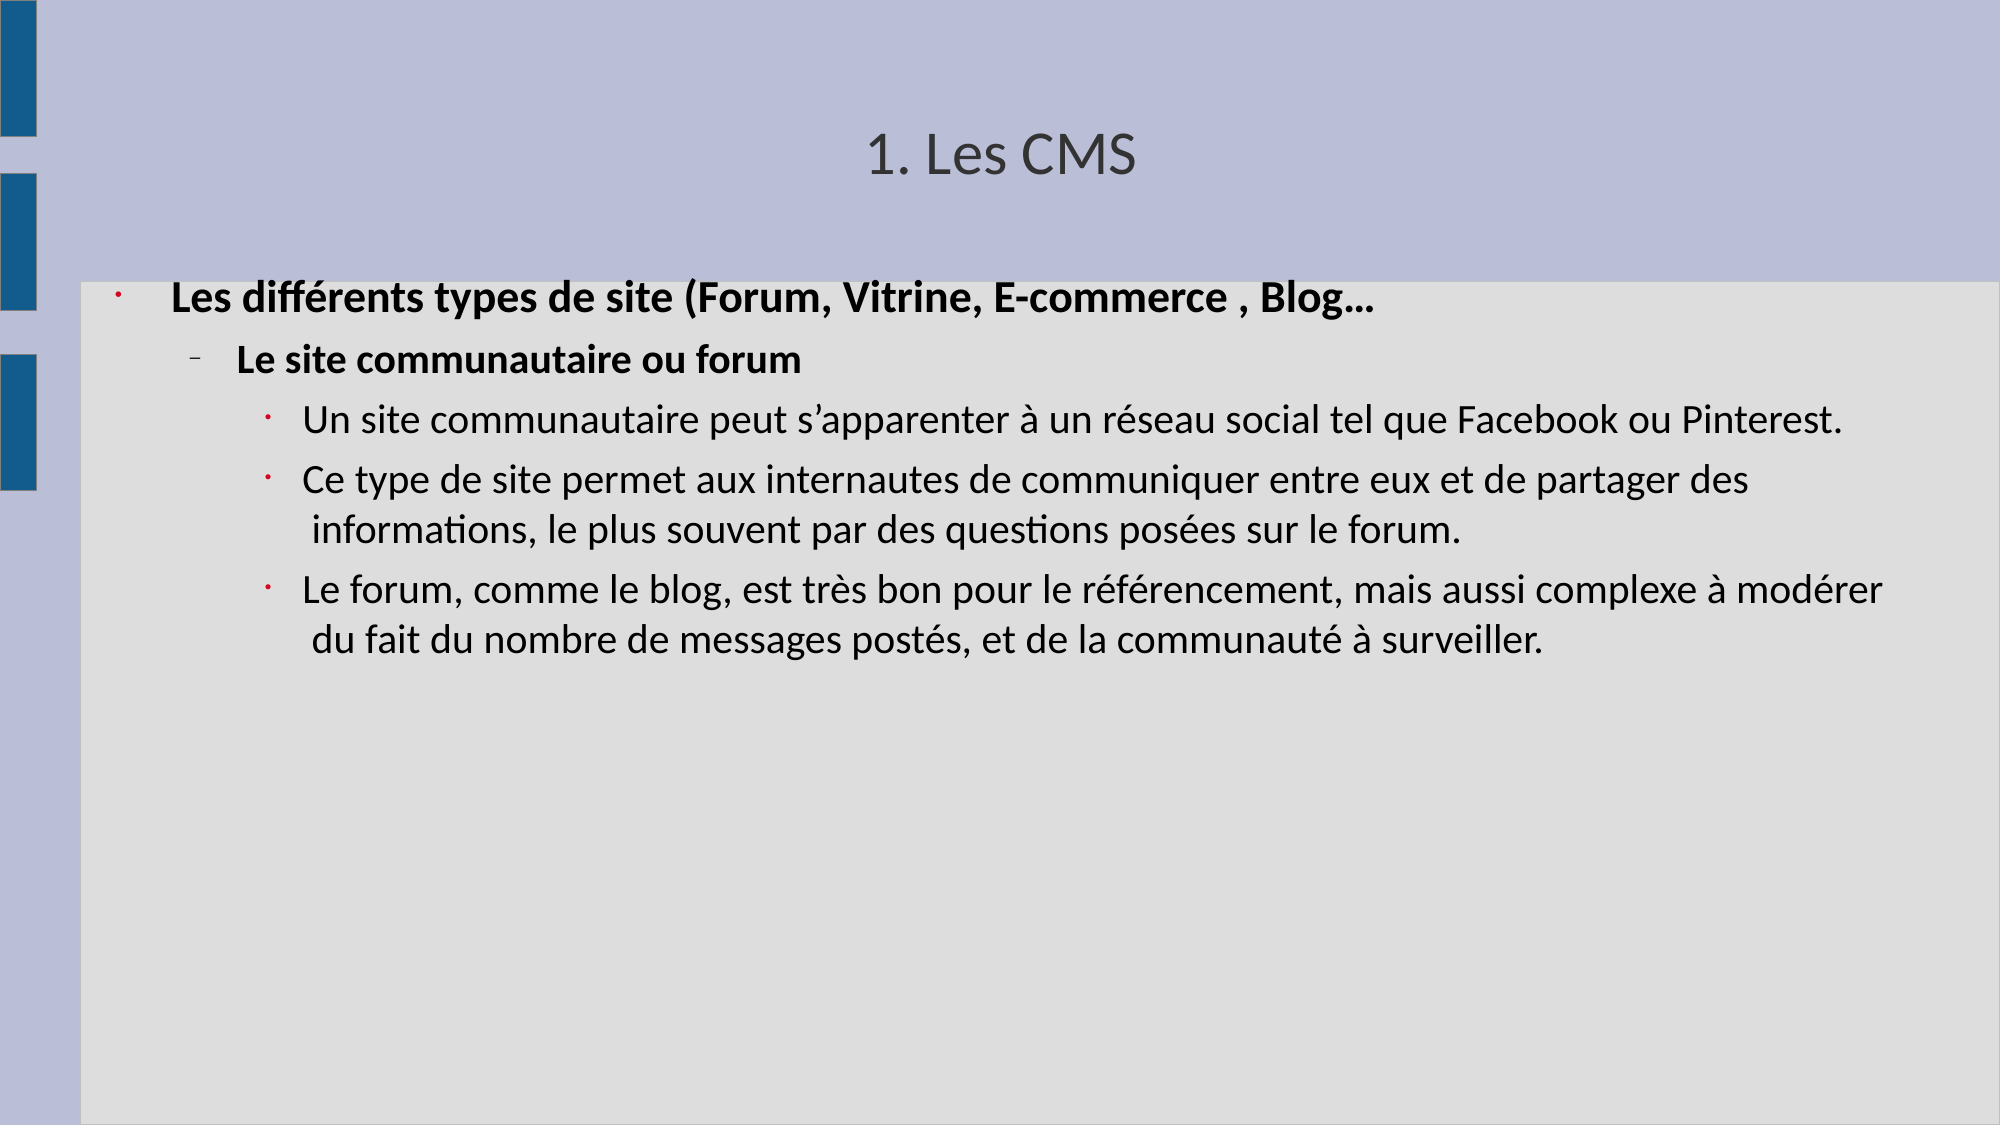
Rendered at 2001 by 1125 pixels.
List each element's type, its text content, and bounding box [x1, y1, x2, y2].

title 1. Les CMS [859, 109, 1141, 254]
text_box Les différents types de site (Forum, Vitrine, E-commerce , Blog… Le site communautaire ou forum Un site communautaire peut s’apparenter à un réseau social tel que Facebook ou Pinterest. Ce type de site permet aux internautes de communiquer entre eux et de partager des informations, le plus souvent par des questions posées sur le forum. Le forum, comme le blog, est très bon pour le référencement, mais aussi complexe à modérer du fait du nombre de messages postés, et de la communauté à surveiller. [112, 254, 1887, 663]
